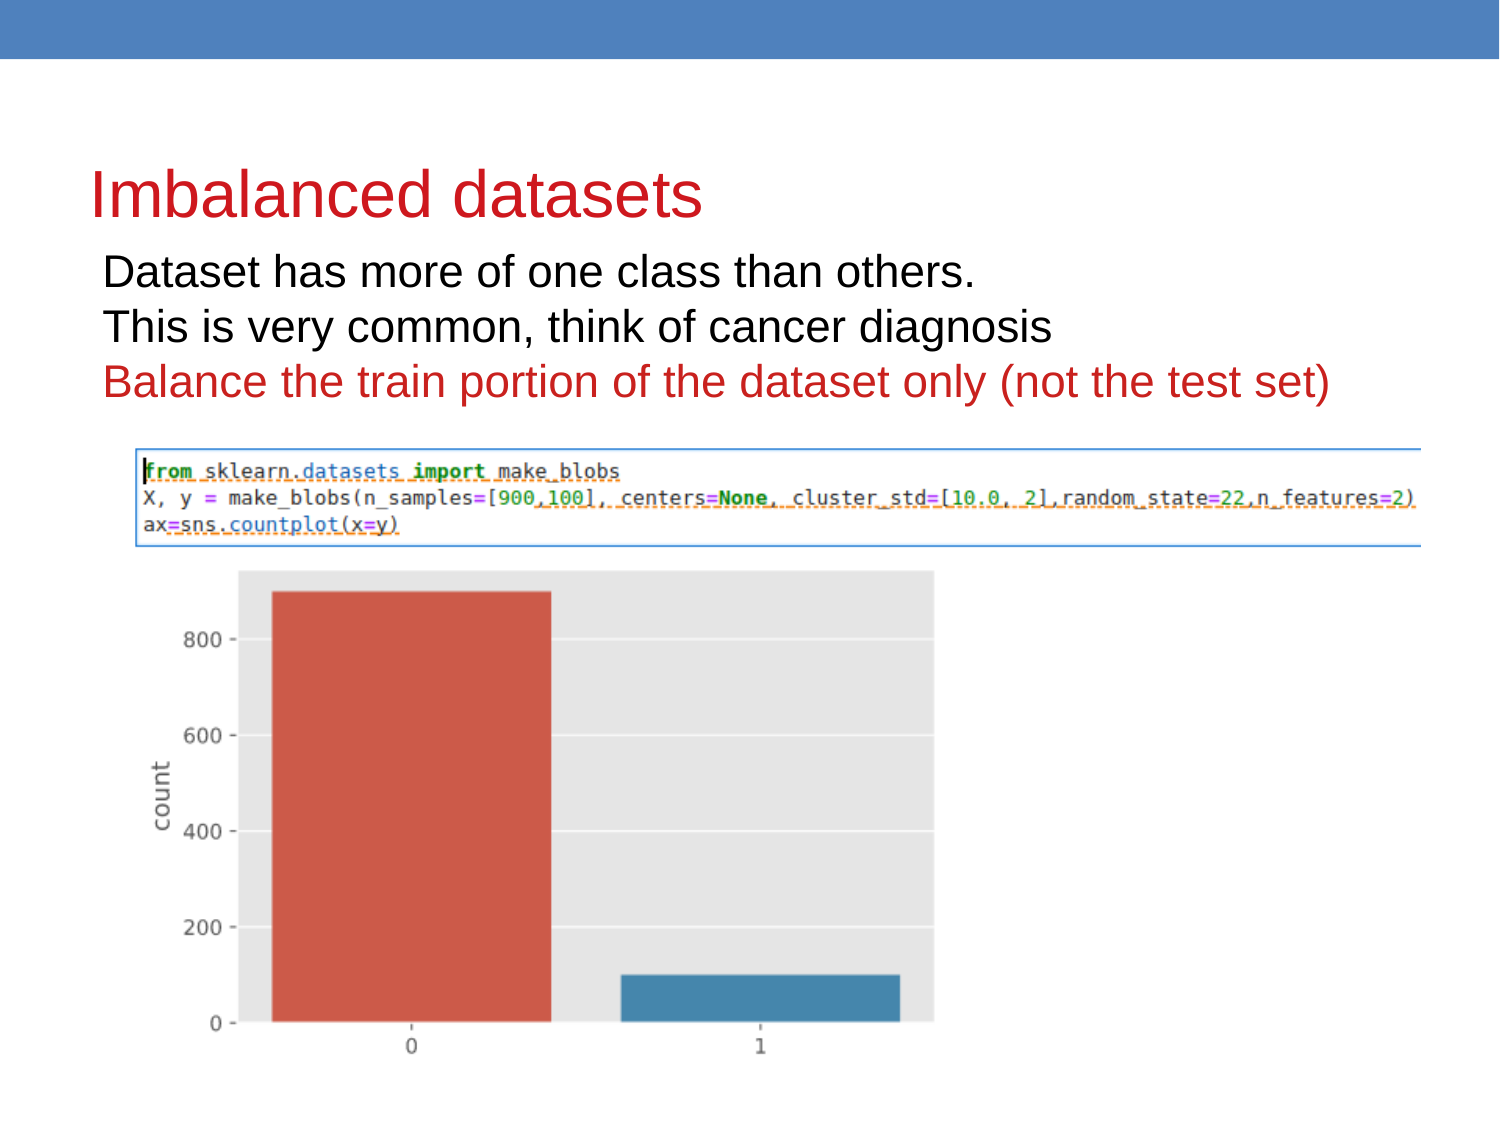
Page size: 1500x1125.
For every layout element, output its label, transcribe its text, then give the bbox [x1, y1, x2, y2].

picture [134, 447, 1421, 1062]
text_box Dataset has more of one class than others. This is very common, think of cancer diagnosis Balance the train portion of the dataset only (not the test set) [87, 233, 1437, 1034]
text_box Imbalanced datasets [75, 87, 1425, 250]
